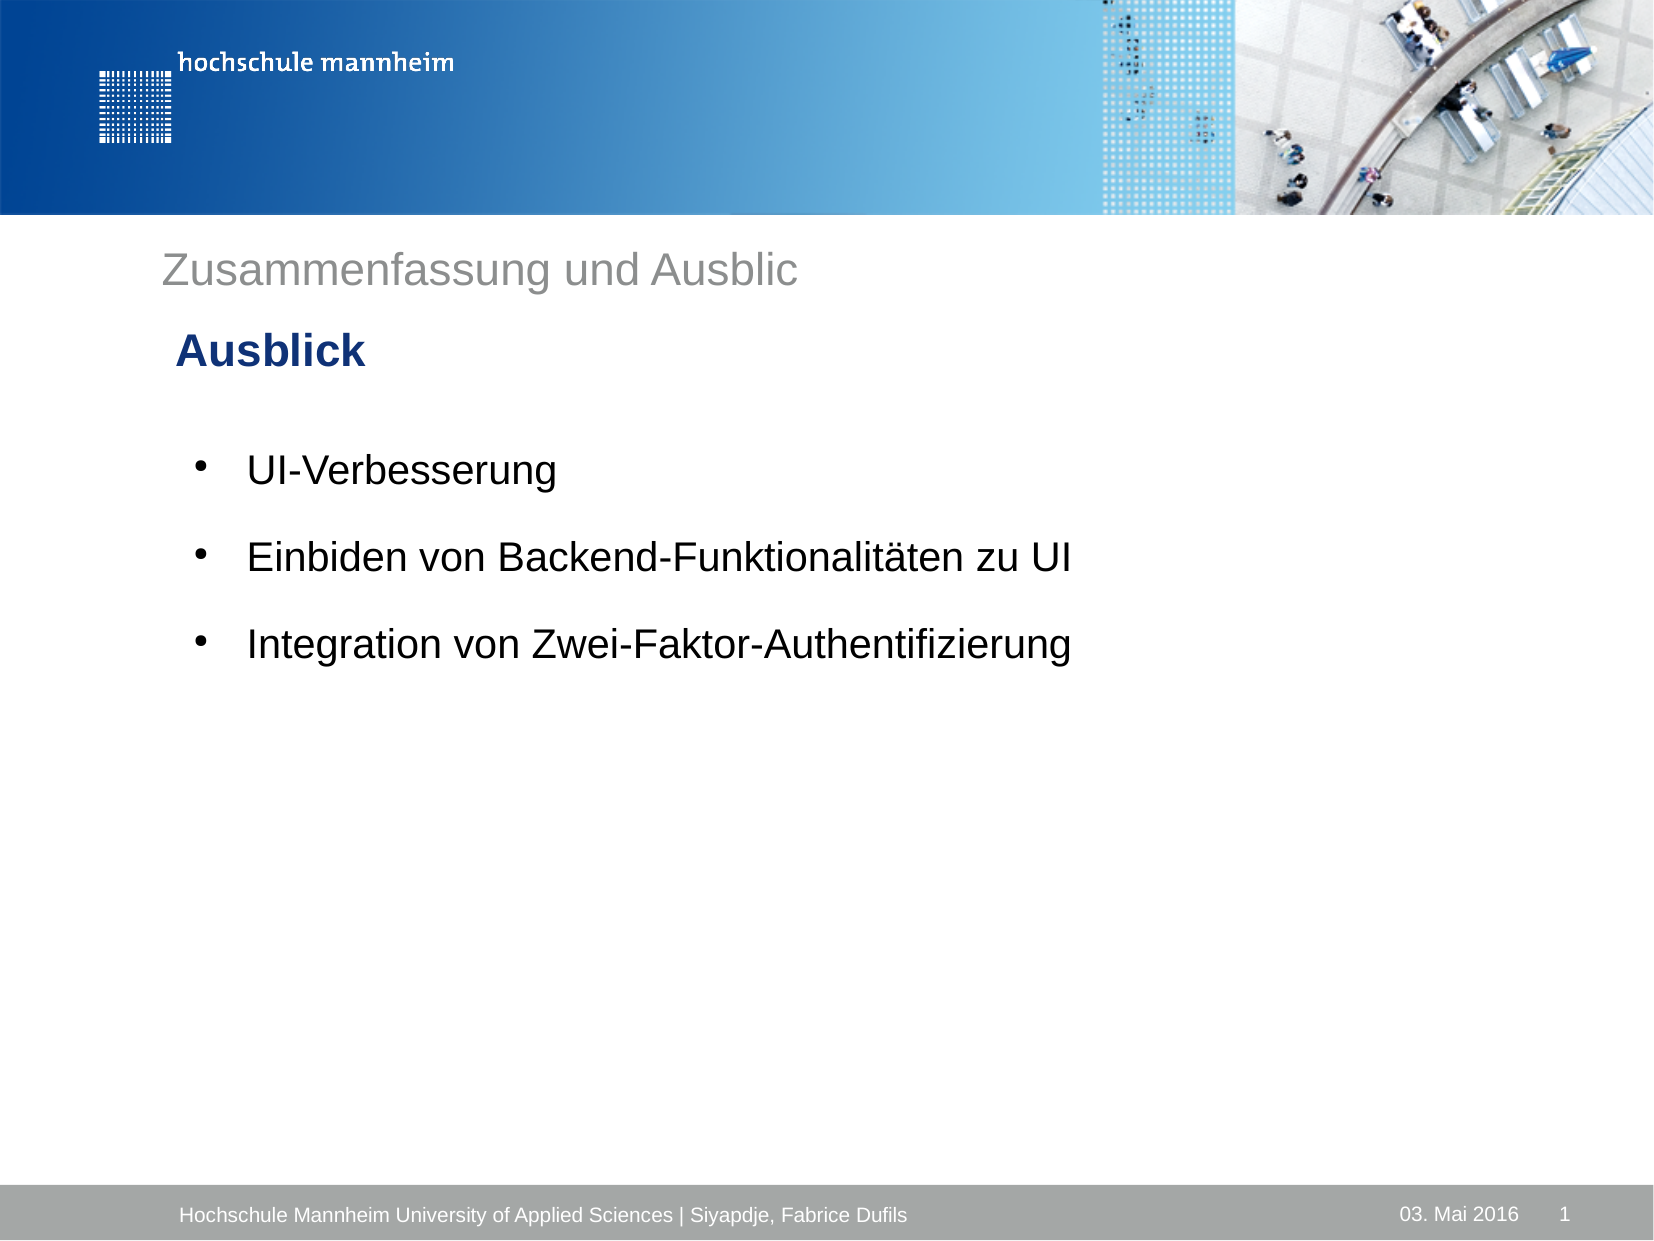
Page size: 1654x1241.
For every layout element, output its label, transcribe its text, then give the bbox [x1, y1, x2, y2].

slide_number 03. Mai 2016 1 [1204, 1198, 1571, 1227]
title Ausblick [175, 320, 1569, 437]
text_box Zusammenfassung und Ausblic [146, 236, 886, 405]
footer Hochschule Mannheim University of Applied Sciences | Siyapdje, Fabrice Dufils [179, 1198, 1192, 1227]
picture [0, 0, 1654, 215]
list UI-Verbesserung Einbiden von Backend-Funktionalitäten zu UI Integration von Zwei-Faktor-Authentifizierung [175, 437, 1569, 1089]
